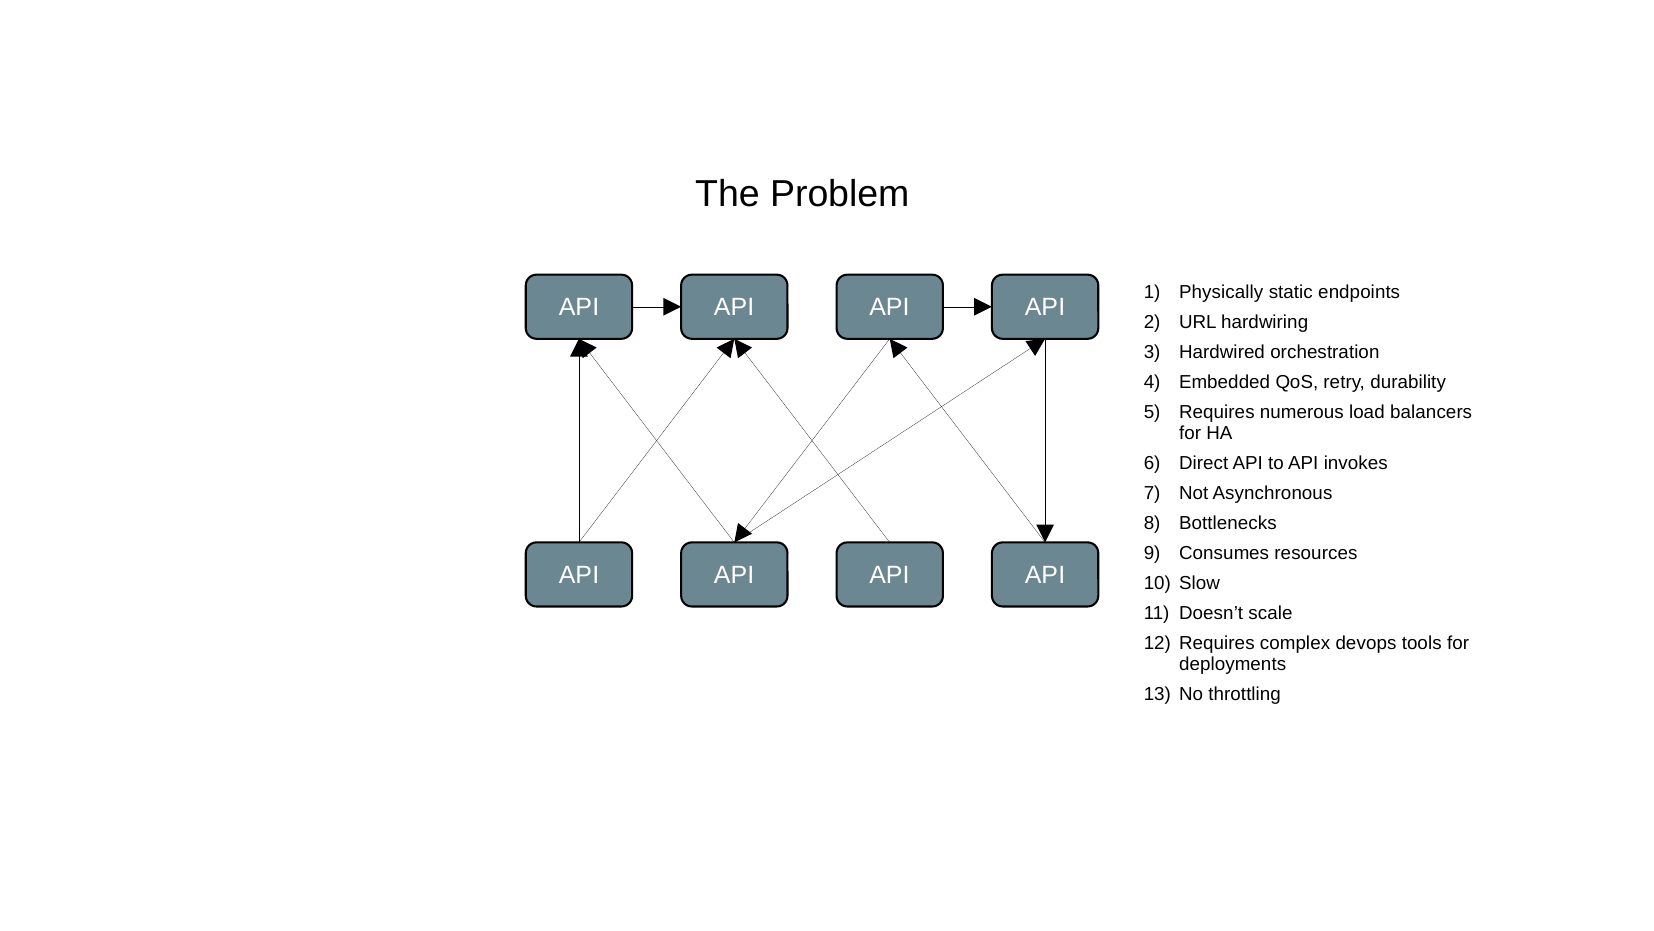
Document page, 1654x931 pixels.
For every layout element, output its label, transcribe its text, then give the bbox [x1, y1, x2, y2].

text_box API [681, 274, 788, 339]
text_box API [525, 542, 633, 607]
text_box API [991, 274, 1099, 339]
text_box API [991, 542, 1099, 607]
text_box Physically static endpoints URL hardwiring Hardwired orchestration Embedded QoS, retry, durability Requires numerous load balancers for HA Direct API to API invokes Not Asynchronous Bottlenecks Consumes resources Slow Doesn’t scale Requires complex devops tools for deployments No throttling [1128, 273, 1492, 712]
text_box API [525, 274, 633, 339]
text_box The Problem [680, 164, 925, 222]
text_box API [836, 542, 943, 607]
text_box API [836, 274, 943, 339]
text_box API [681, 542, 788, 607]
